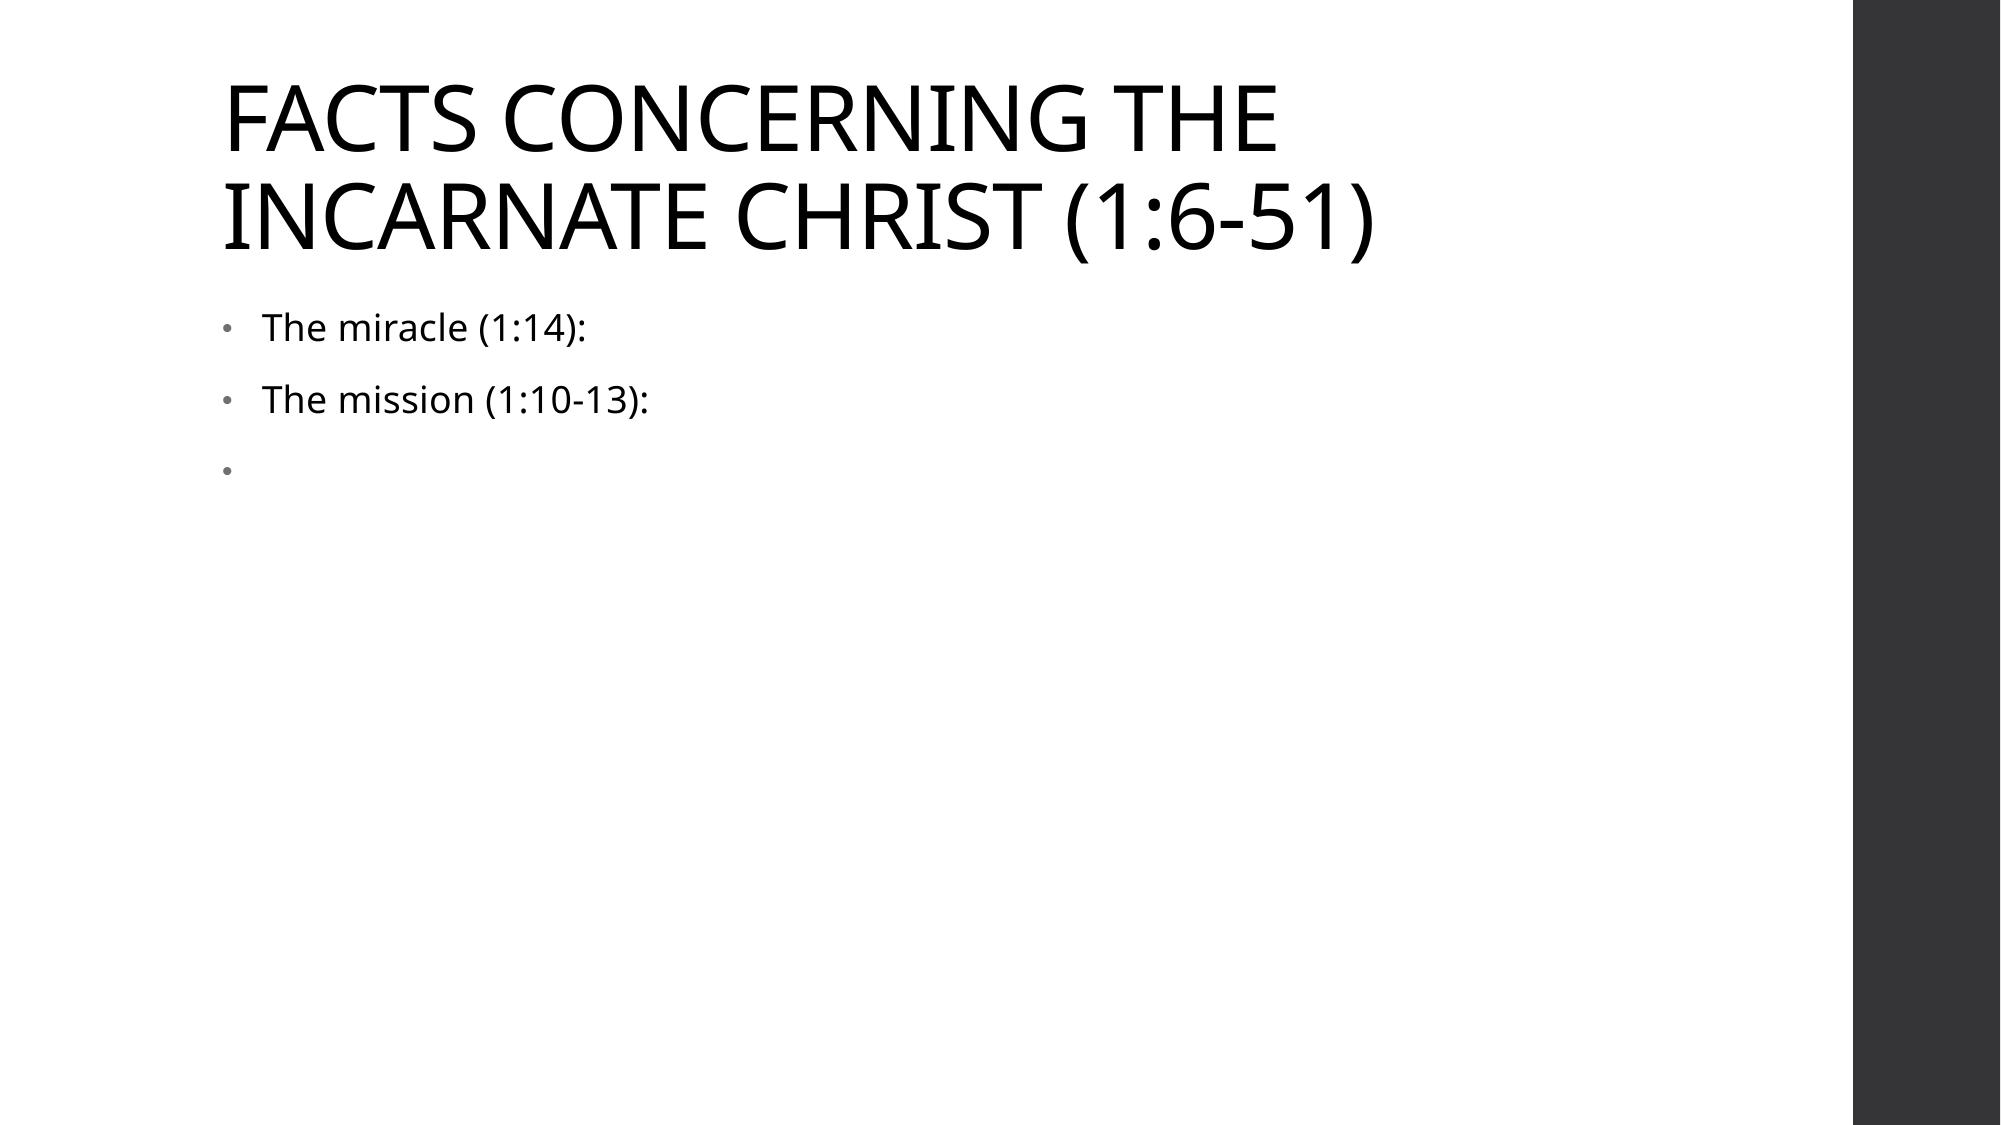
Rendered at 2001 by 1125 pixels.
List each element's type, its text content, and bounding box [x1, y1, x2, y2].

list The miracle (1:14): The mission (1:10-13): [206, 299, 1617, 1014]
title FACTS CONCERNING THE INCARNATE CHRIST (1:6-51) [206, 60, 1797, 278]
